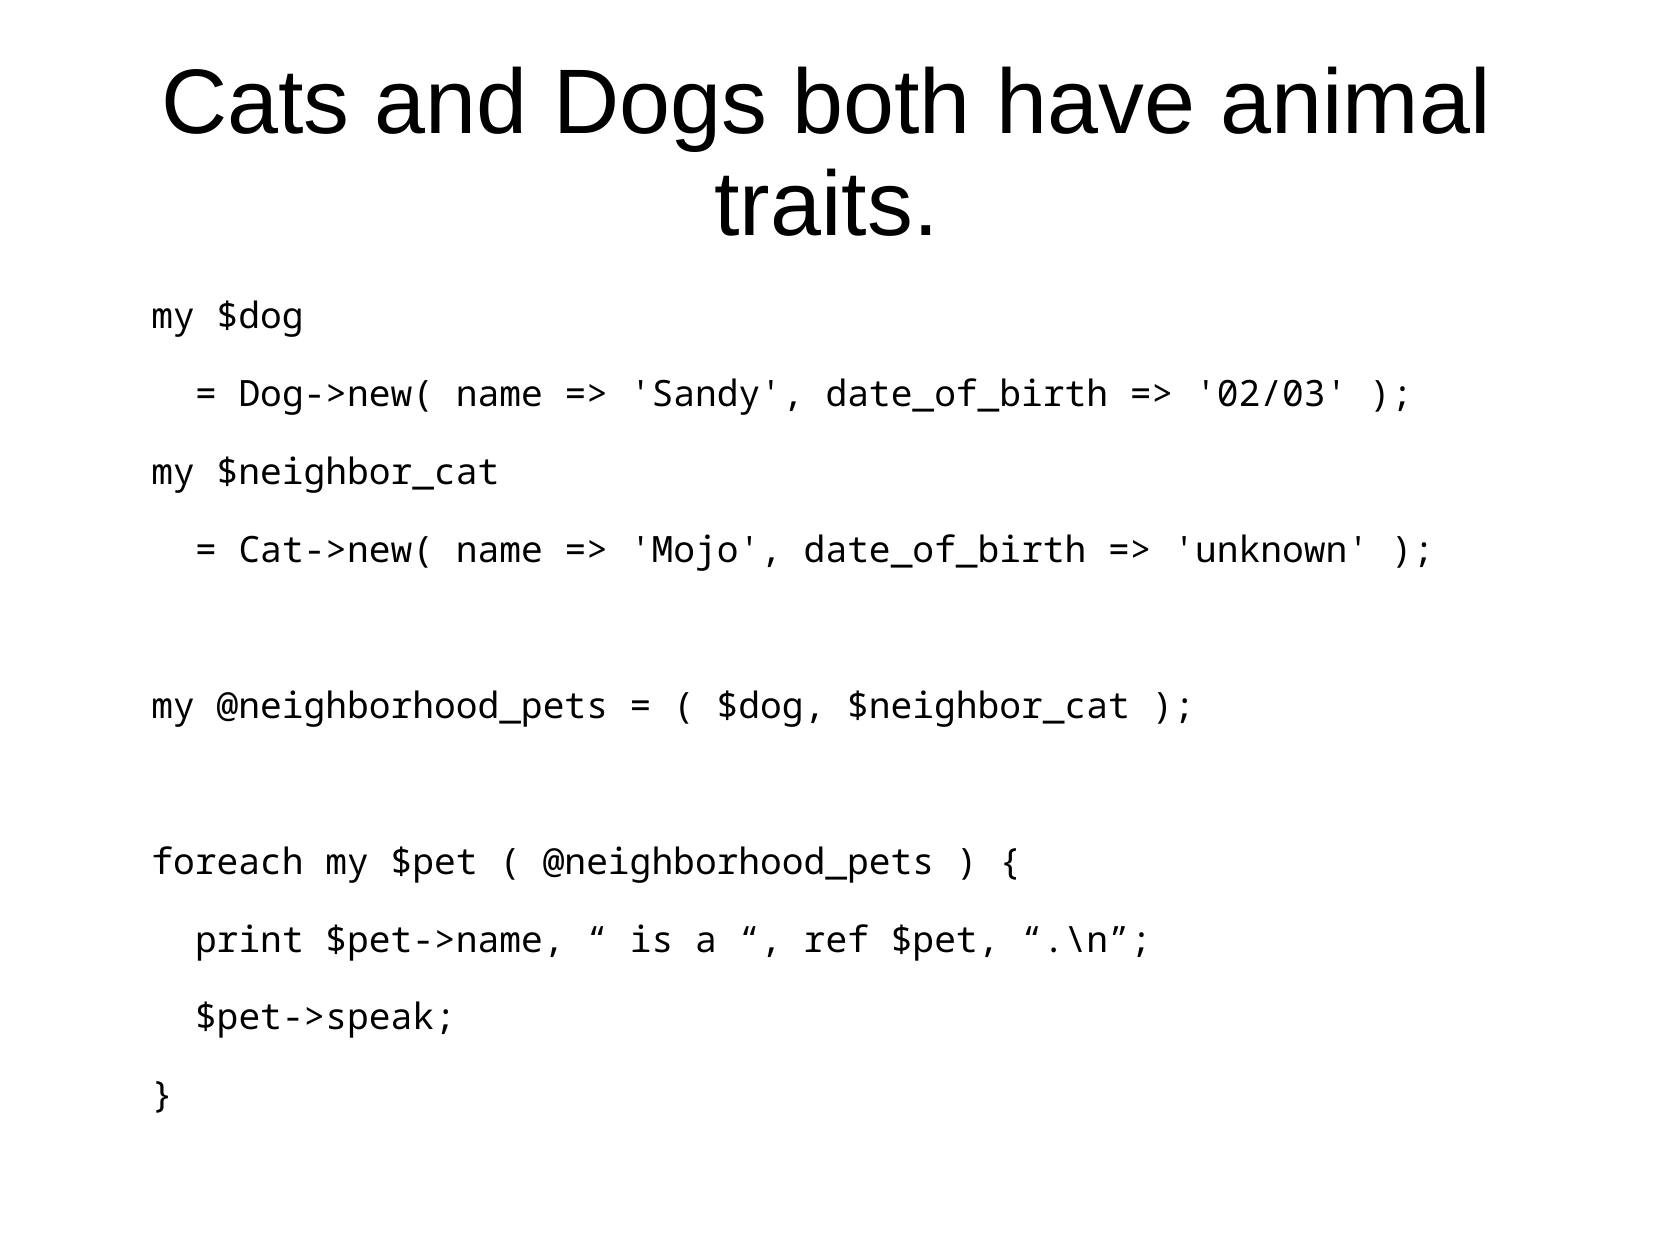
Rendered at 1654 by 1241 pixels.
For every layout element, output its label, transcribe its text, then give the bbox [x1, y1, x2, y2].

title Cats and Dogs both have animal traits. [82, 49, 1571, 257]
list my $dog = Dog->new( name => 'Sandy', date_of_birth => '02/03' ); my $neighbor_cat = Cat->new( name => 'Mojo', date_of_birth => 'unknown' ); my @neighborhood_pets = ( $dog, $neighbor_cat ); foreach my $pet ( @neighborhood_pets ) { print $pet->name, “ is a “, ref $pet, “.\n”; $pet->speak; } [82, 290, 1571, 1126]
